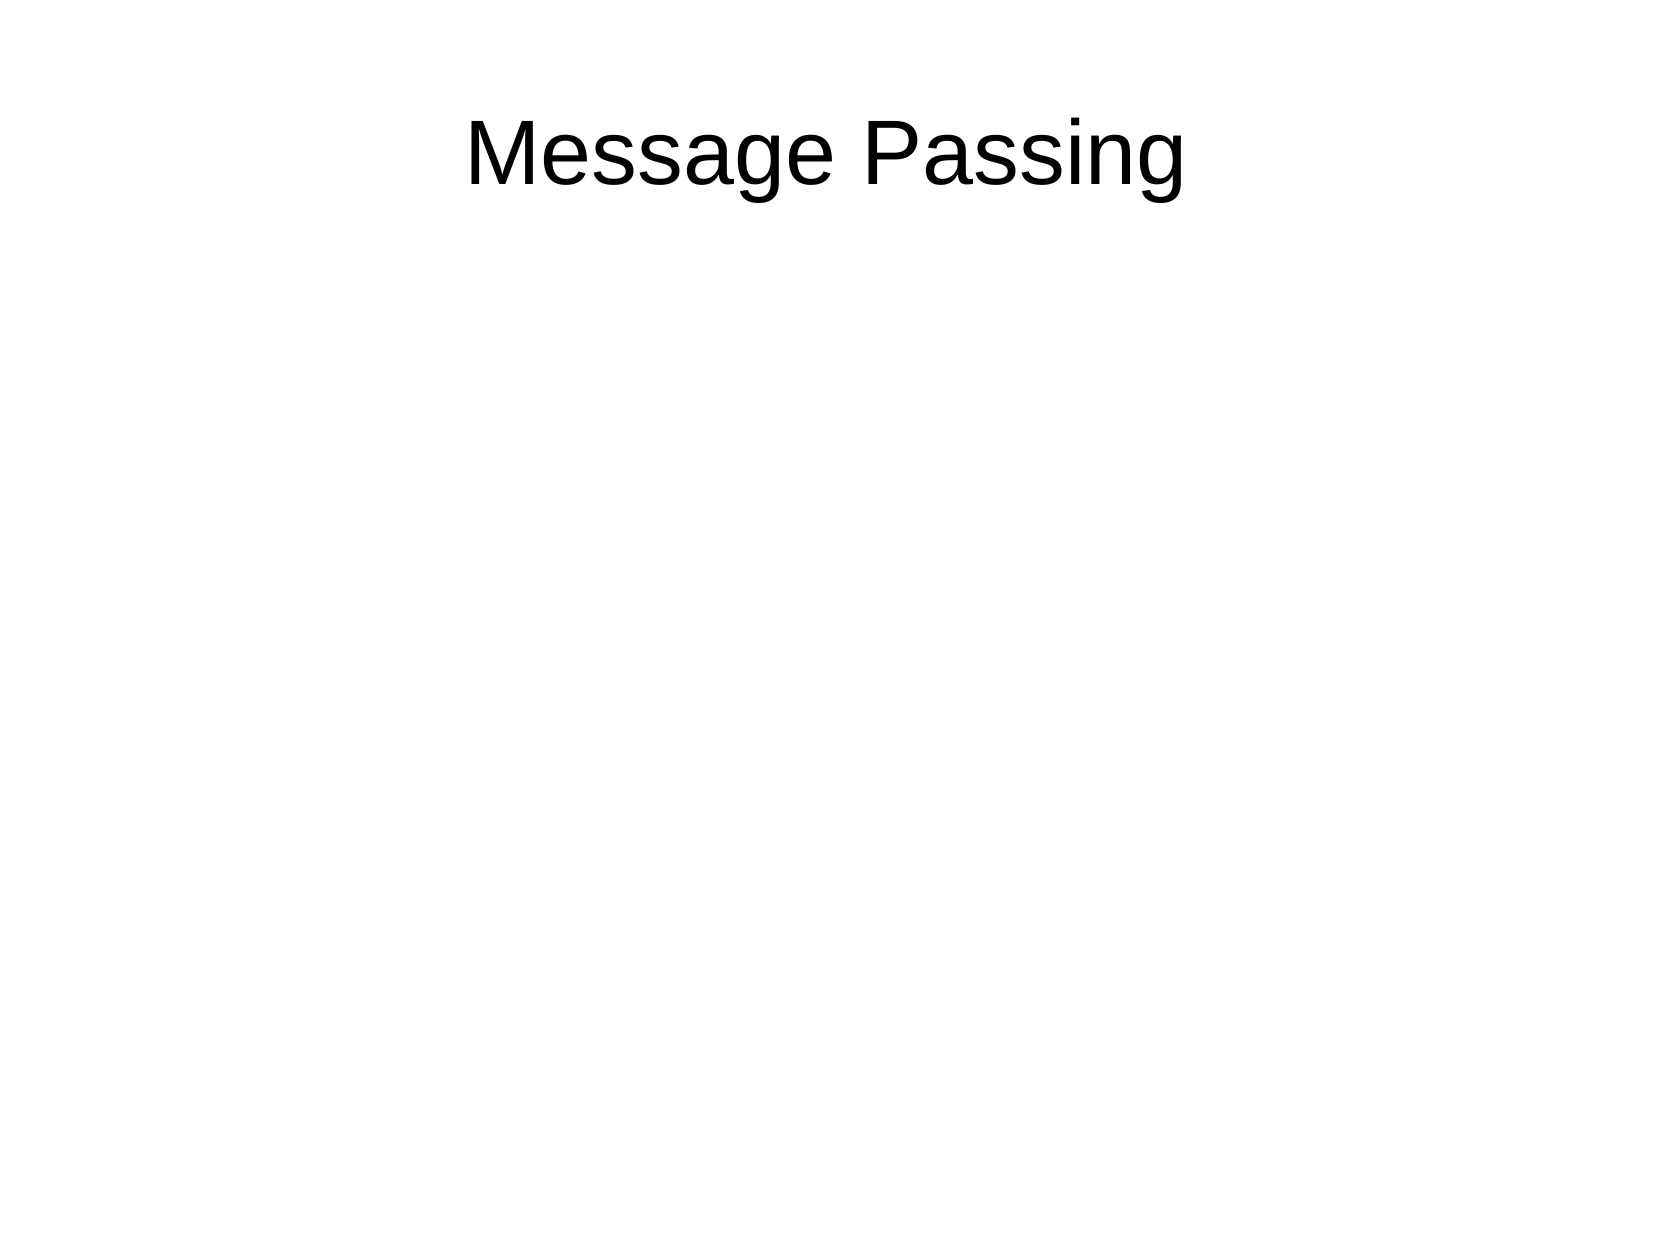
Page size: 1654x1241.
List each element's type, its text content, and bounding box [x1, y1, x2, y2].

title Message Passing [82, 56, 1571, 250]
